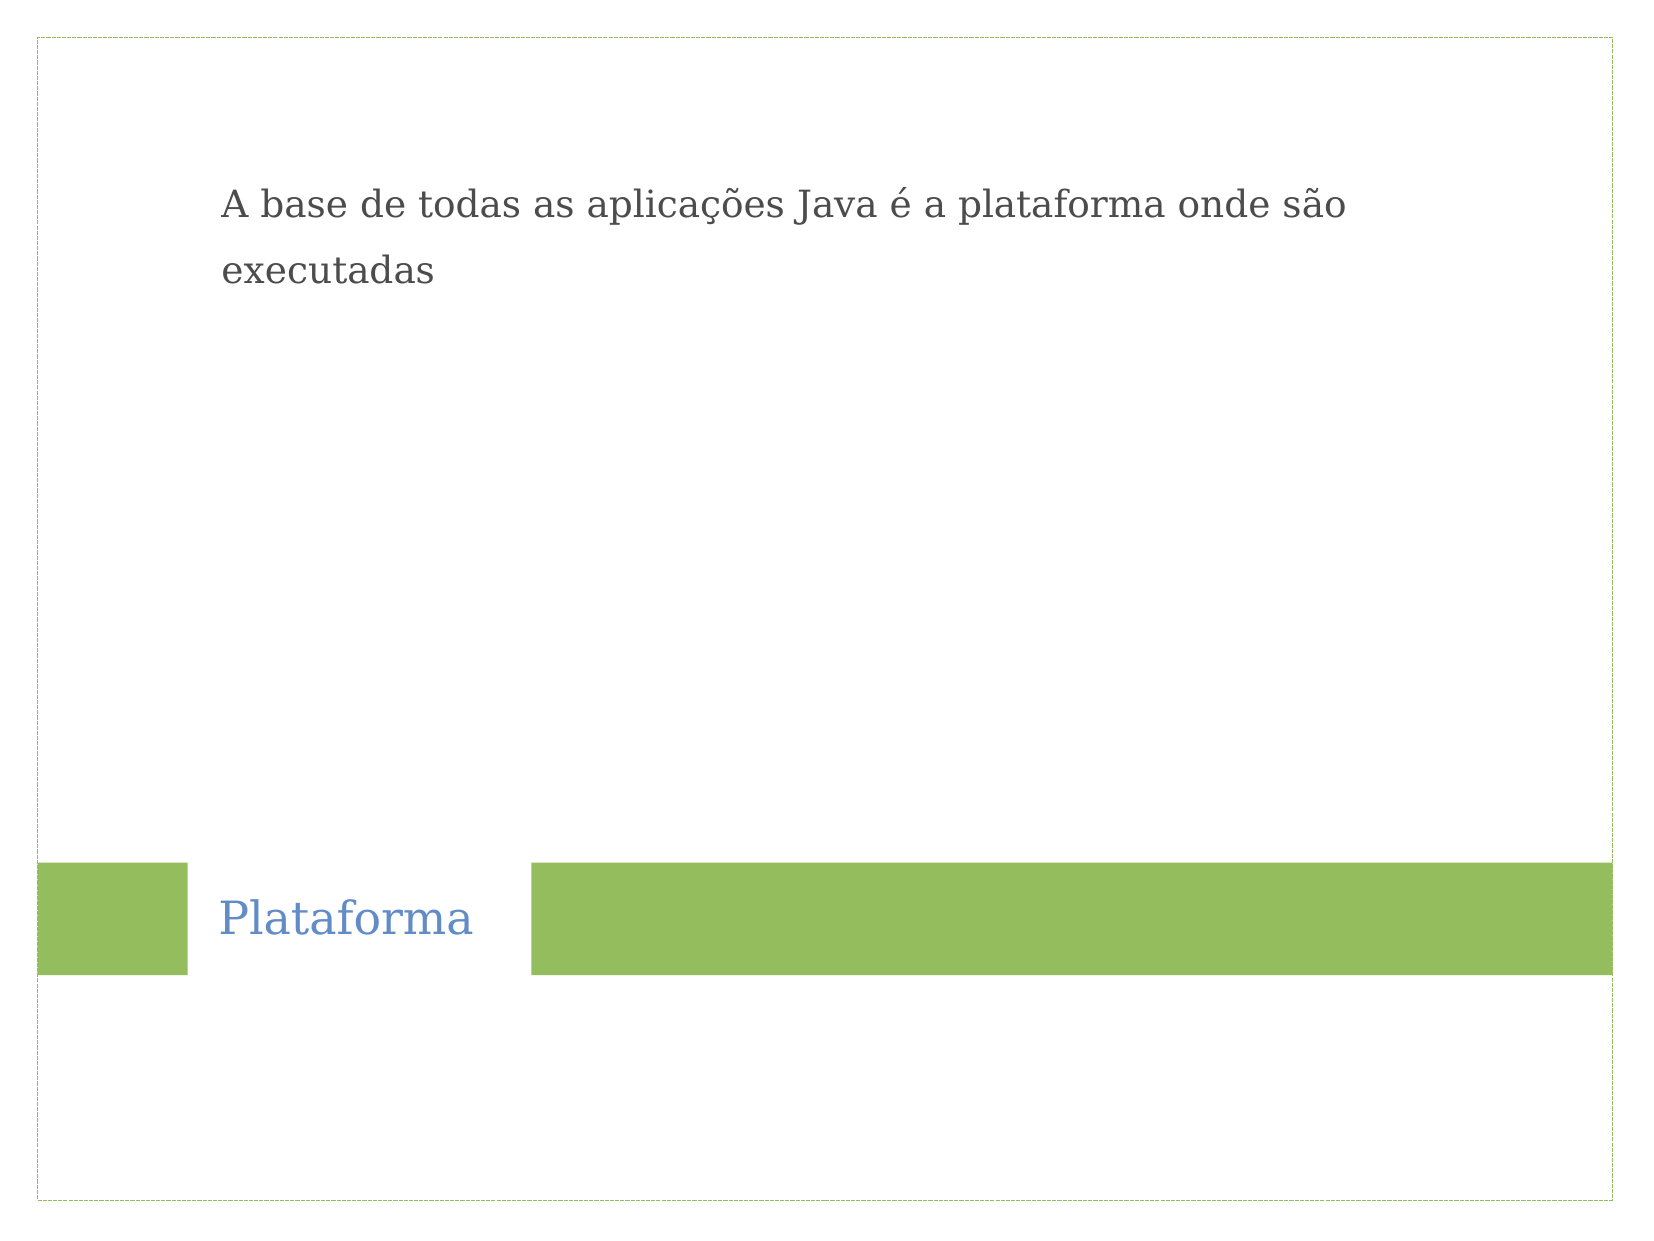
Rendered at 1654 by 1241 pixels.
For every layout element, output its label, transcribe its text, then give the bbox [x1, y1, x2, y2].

text_box A base de todas as aplicações Java é a plataforma onde são executadas [206, 154, 1477, 680]
text_box [37, 862, 188, 976]
text_box [531, 862, 1613, 976]
text_box Plataforma [203, 884, 489, 953]
